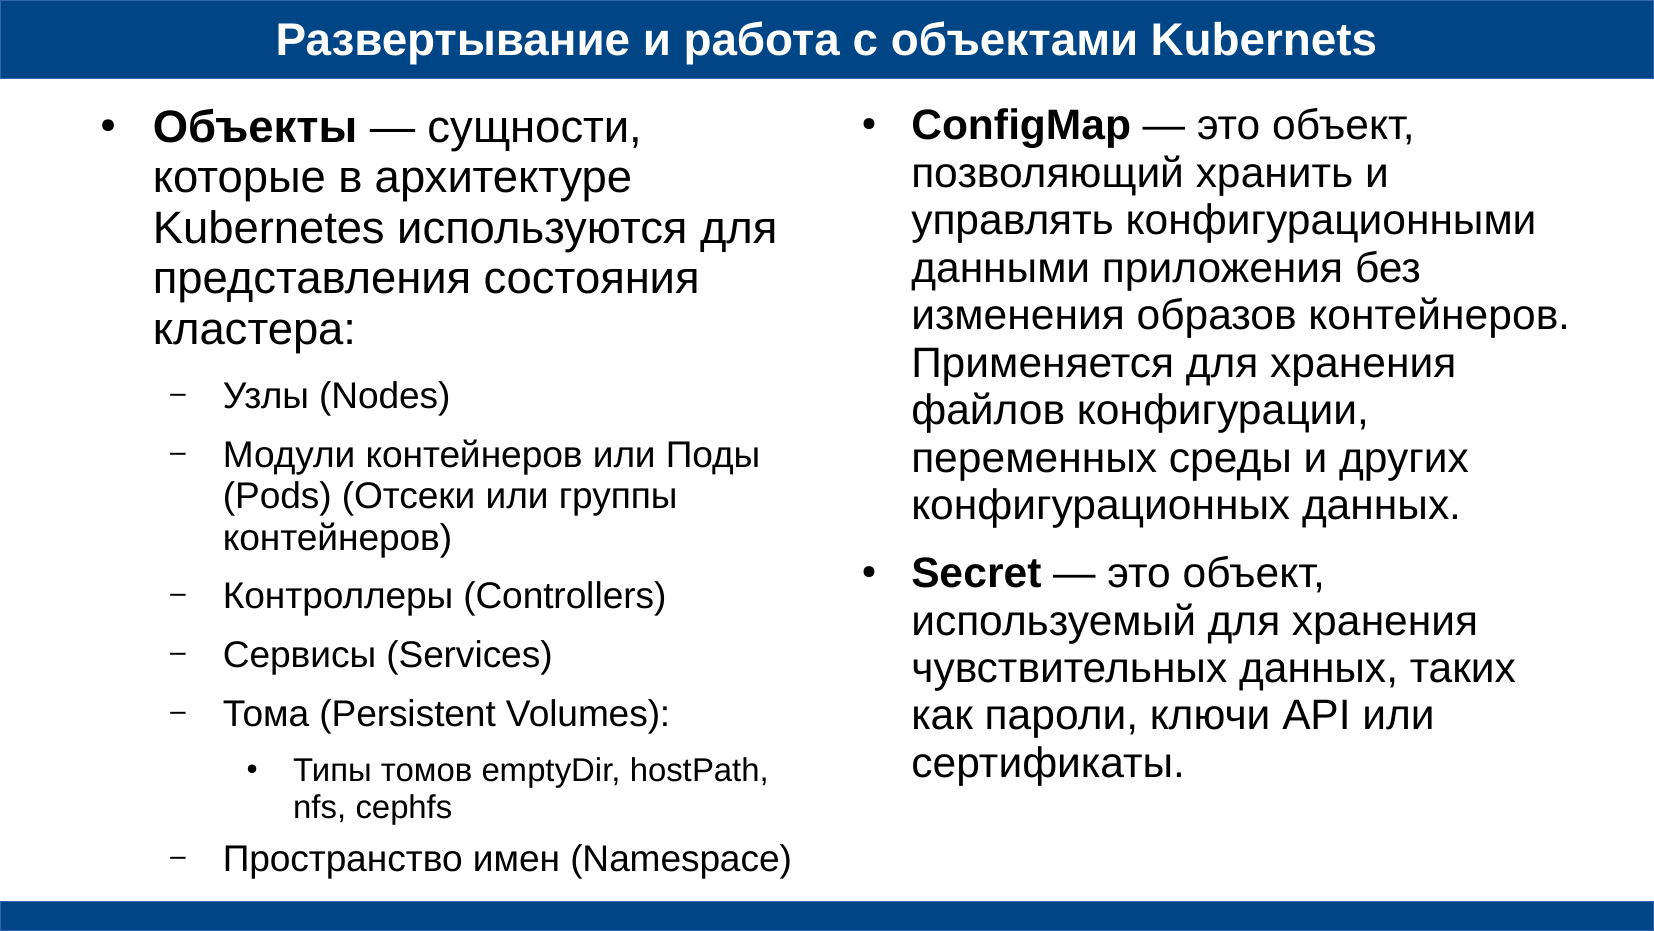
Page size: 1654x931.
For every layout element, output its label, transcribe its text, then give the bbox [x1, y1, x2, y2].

list Объекты — сущности, которые в архитектуре Kubernetes используются для представления состояния кластера: Узлы (Nodes) Модули контейнеров или Поды (Pods) (Отсеки или группы контейнеров) Контроллеры (Controllers) Сервисы (Services) Тома (Persistent Volumes): Типы томов emptyDir, hostPath, nfs, cephfs Пространство имен (Namespace) [82, 101, 809, 886]
list ConfigMap — это объект, позволяющий хранить и управлять конфигурационными данными приложения без изменения образов контейнеров. Применяется для хранения файлов конфигурации, переменных среды и других конфигурационных данных. Secret — это объект, используемый для хранения чувствительных данных, таких как пароли, ключи API или сертификаты. [845, 101, 1572, 841]
title Развертывание и работа с объектами Kubernets [0, 0, 1654, 79]
